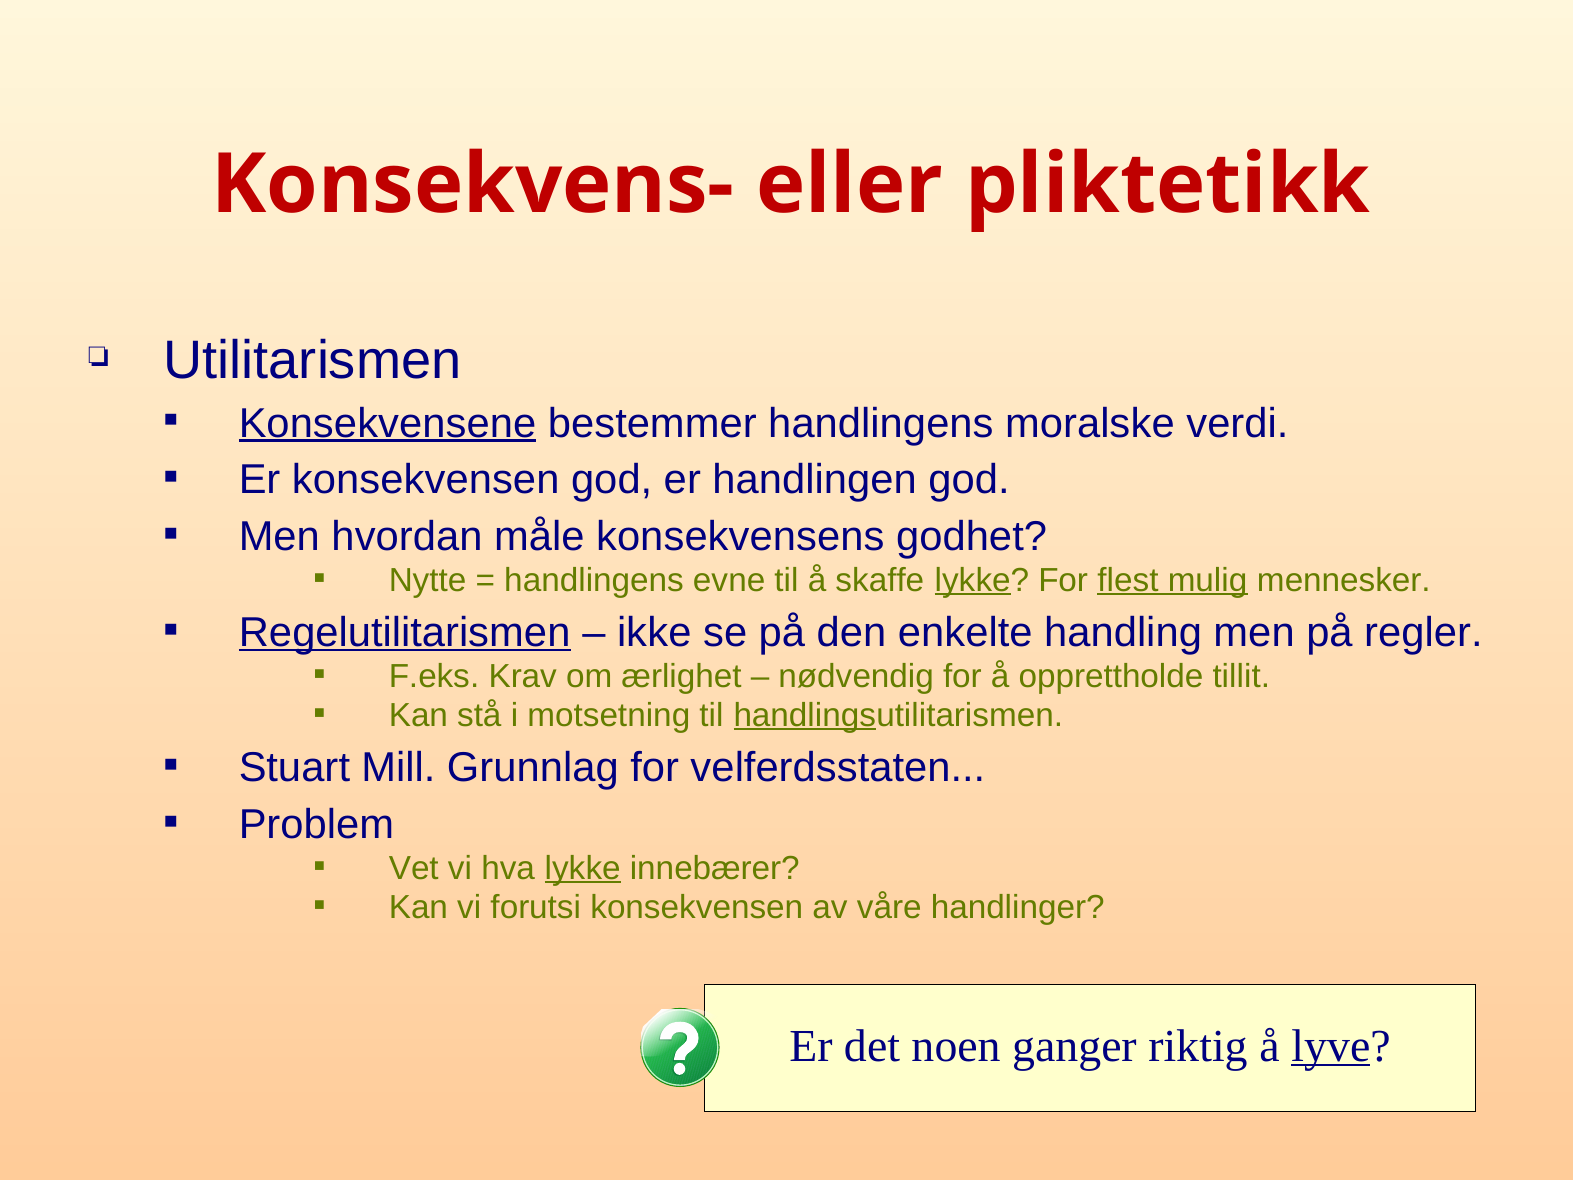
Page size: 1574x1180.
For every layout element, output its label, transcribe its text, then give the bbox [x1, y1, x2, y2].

list Utilitarismen Konsekvensene bestemmer handlingens moralske verdi. Er konsekvensen god, er handlingen god. Men hvordan måle konsekvensens godhet? Nytte = handlingens evne til å skaffe lykke? For flest mulig mennesker. Regelutilitarismen – ikke se på den enkelte handling men på regler. F.eks. Krav om ærlighet – nødvendig for å opprettholde tillit. Kan stå i motsetning til handlingsutilitarismen. Stuart Mill. Grunnlag for velferdsstaten... Problem Vet vi hva lykke innebærer? Kan vi forutsi konsekvensen av våre handlinger? [88, 336, 1542, 1170]
title Konsekvens- eller pliktetikk [39, 54, 1543, 309]
text_box Er det noen ganger riktig å lyve? [704, 984, 1476, 1112]
picture [624, 989, 738, 1103]
